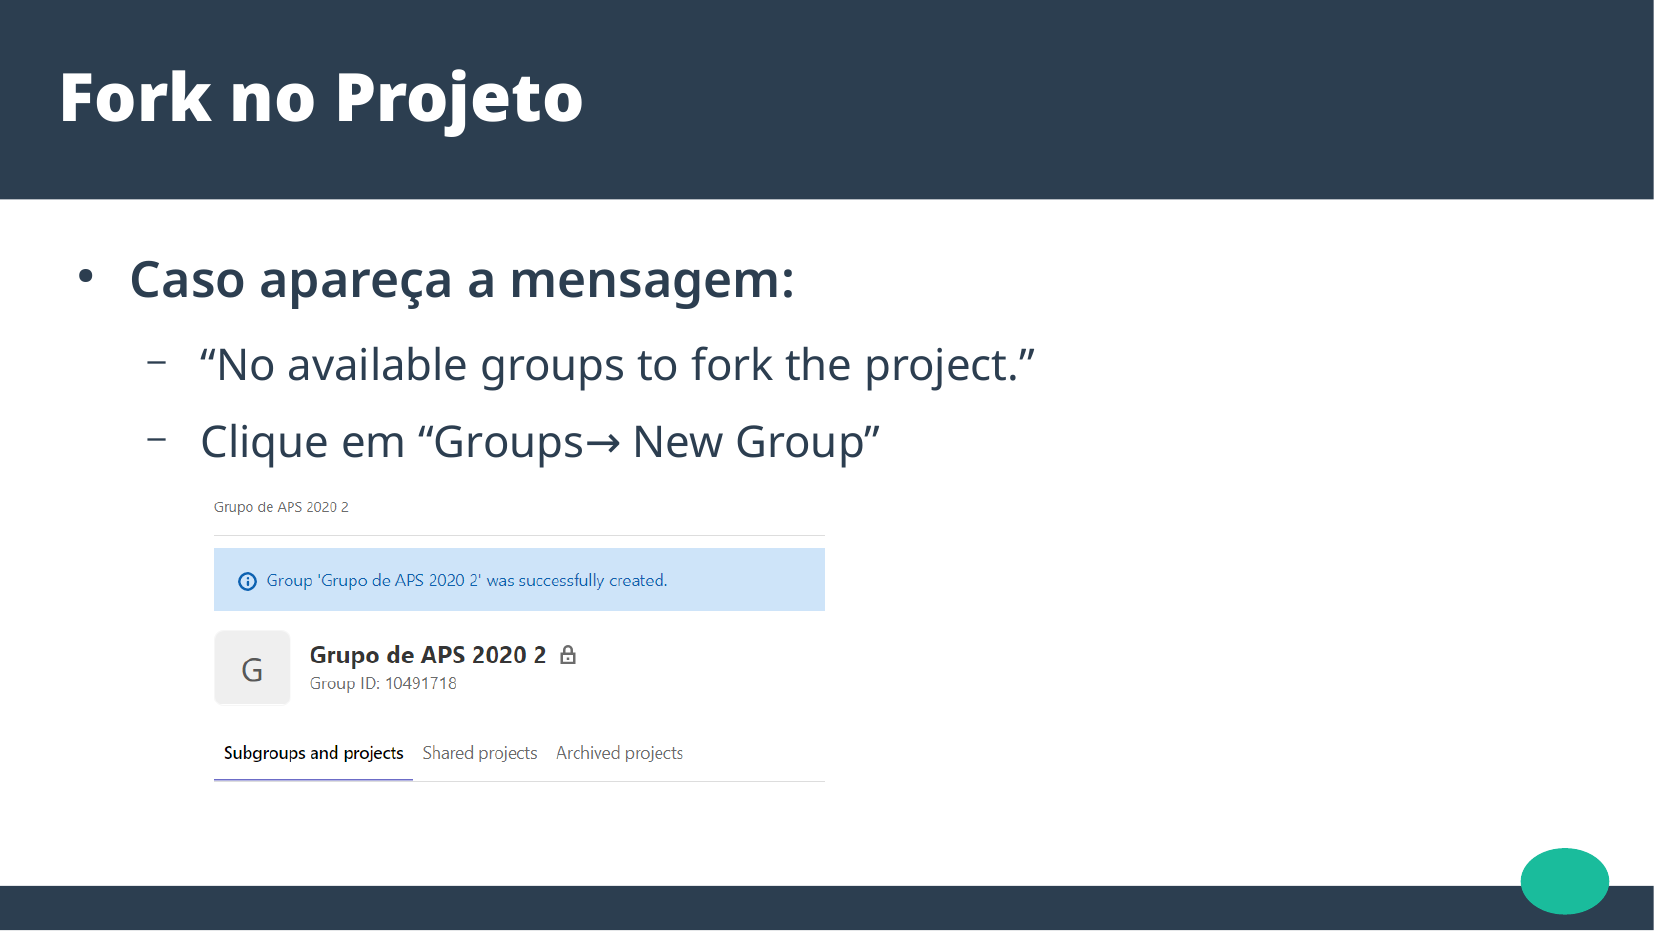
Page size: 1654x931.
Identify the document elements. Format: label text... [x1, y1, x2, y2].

title Fork no Projeto [59, 37, 1595, 156]
list Caso apareça a mensagem: “No available groups to fork the project.” Clique em “Groups→ New Group” [59, 243, 1595, 864]
picture [188, 484, 825, 820]
